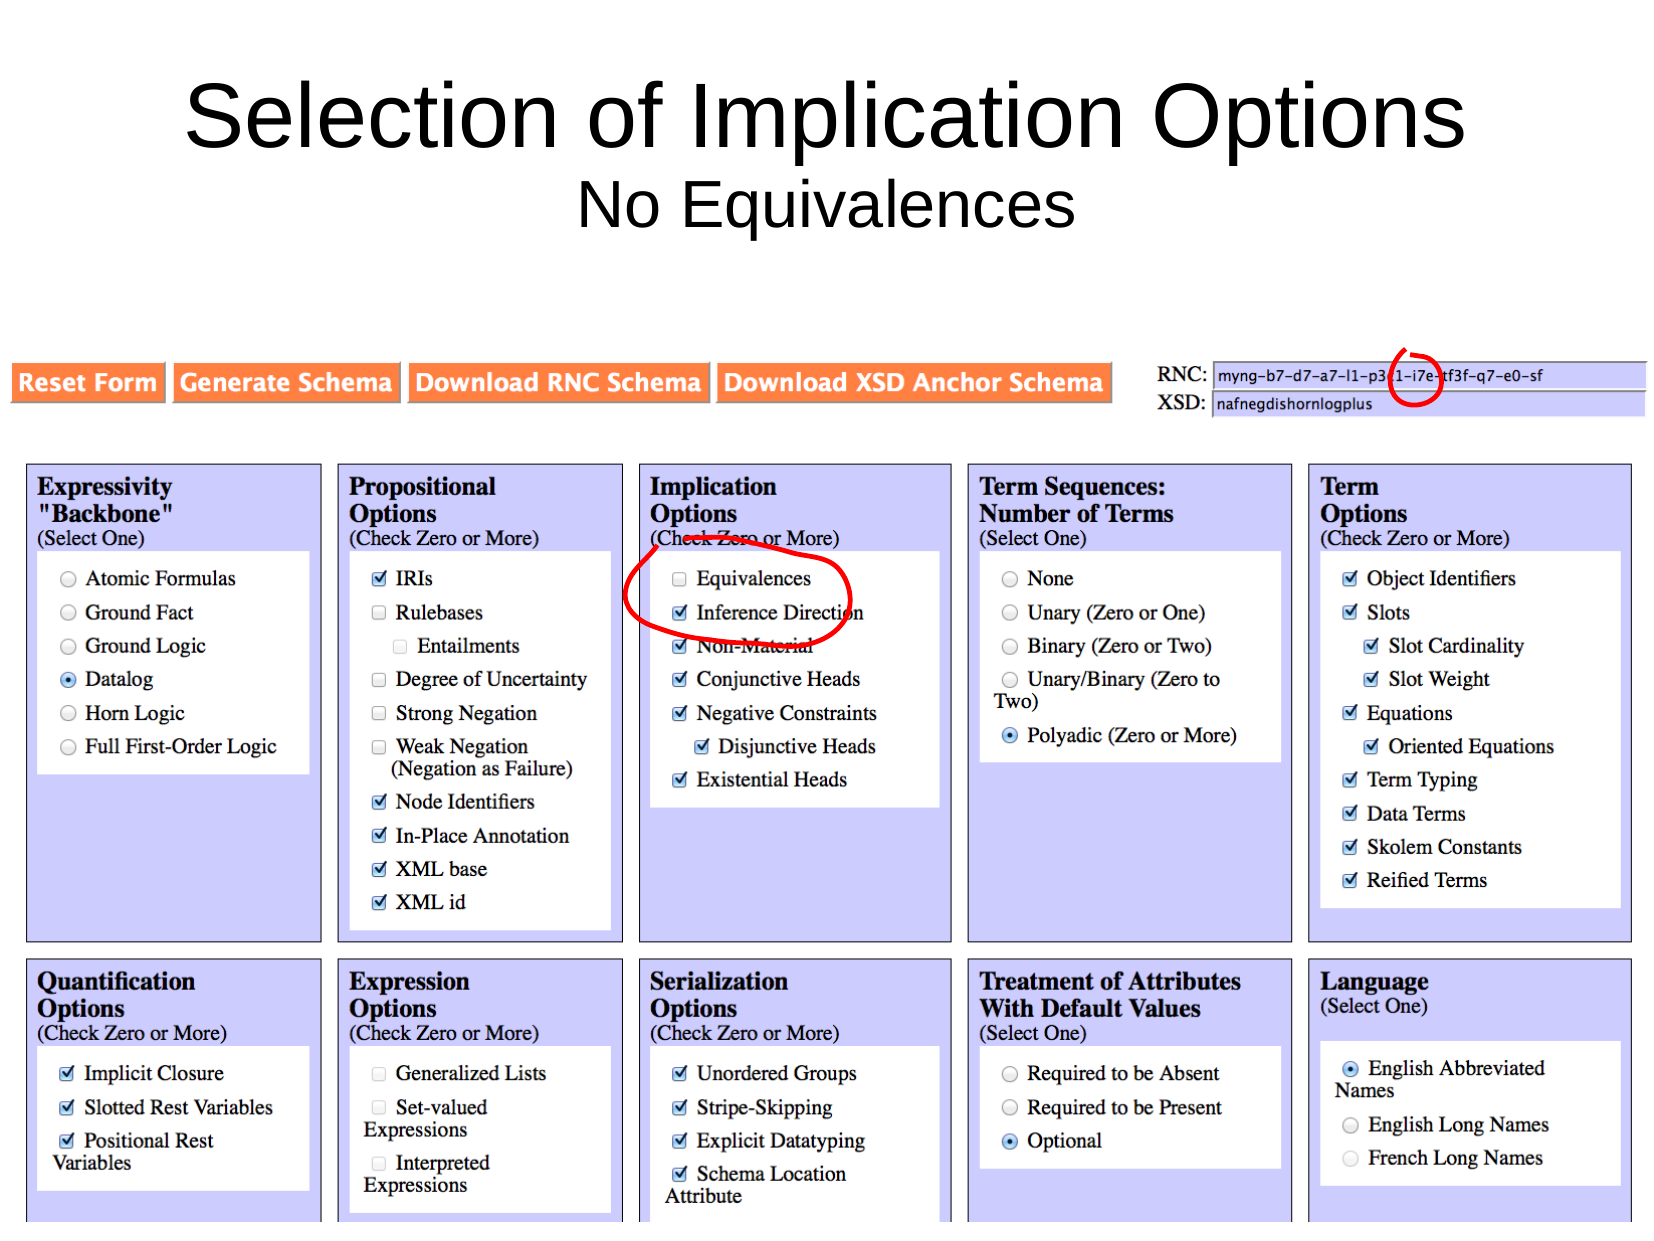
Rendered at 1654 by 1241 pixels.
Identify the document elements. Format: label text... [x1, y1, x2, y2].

picture [6, 355, 1654, 1222]
picture [1393, 355, 1439, 402]
title Selection of Implication Options No Equivalences [82, 49, 1571, 257]
